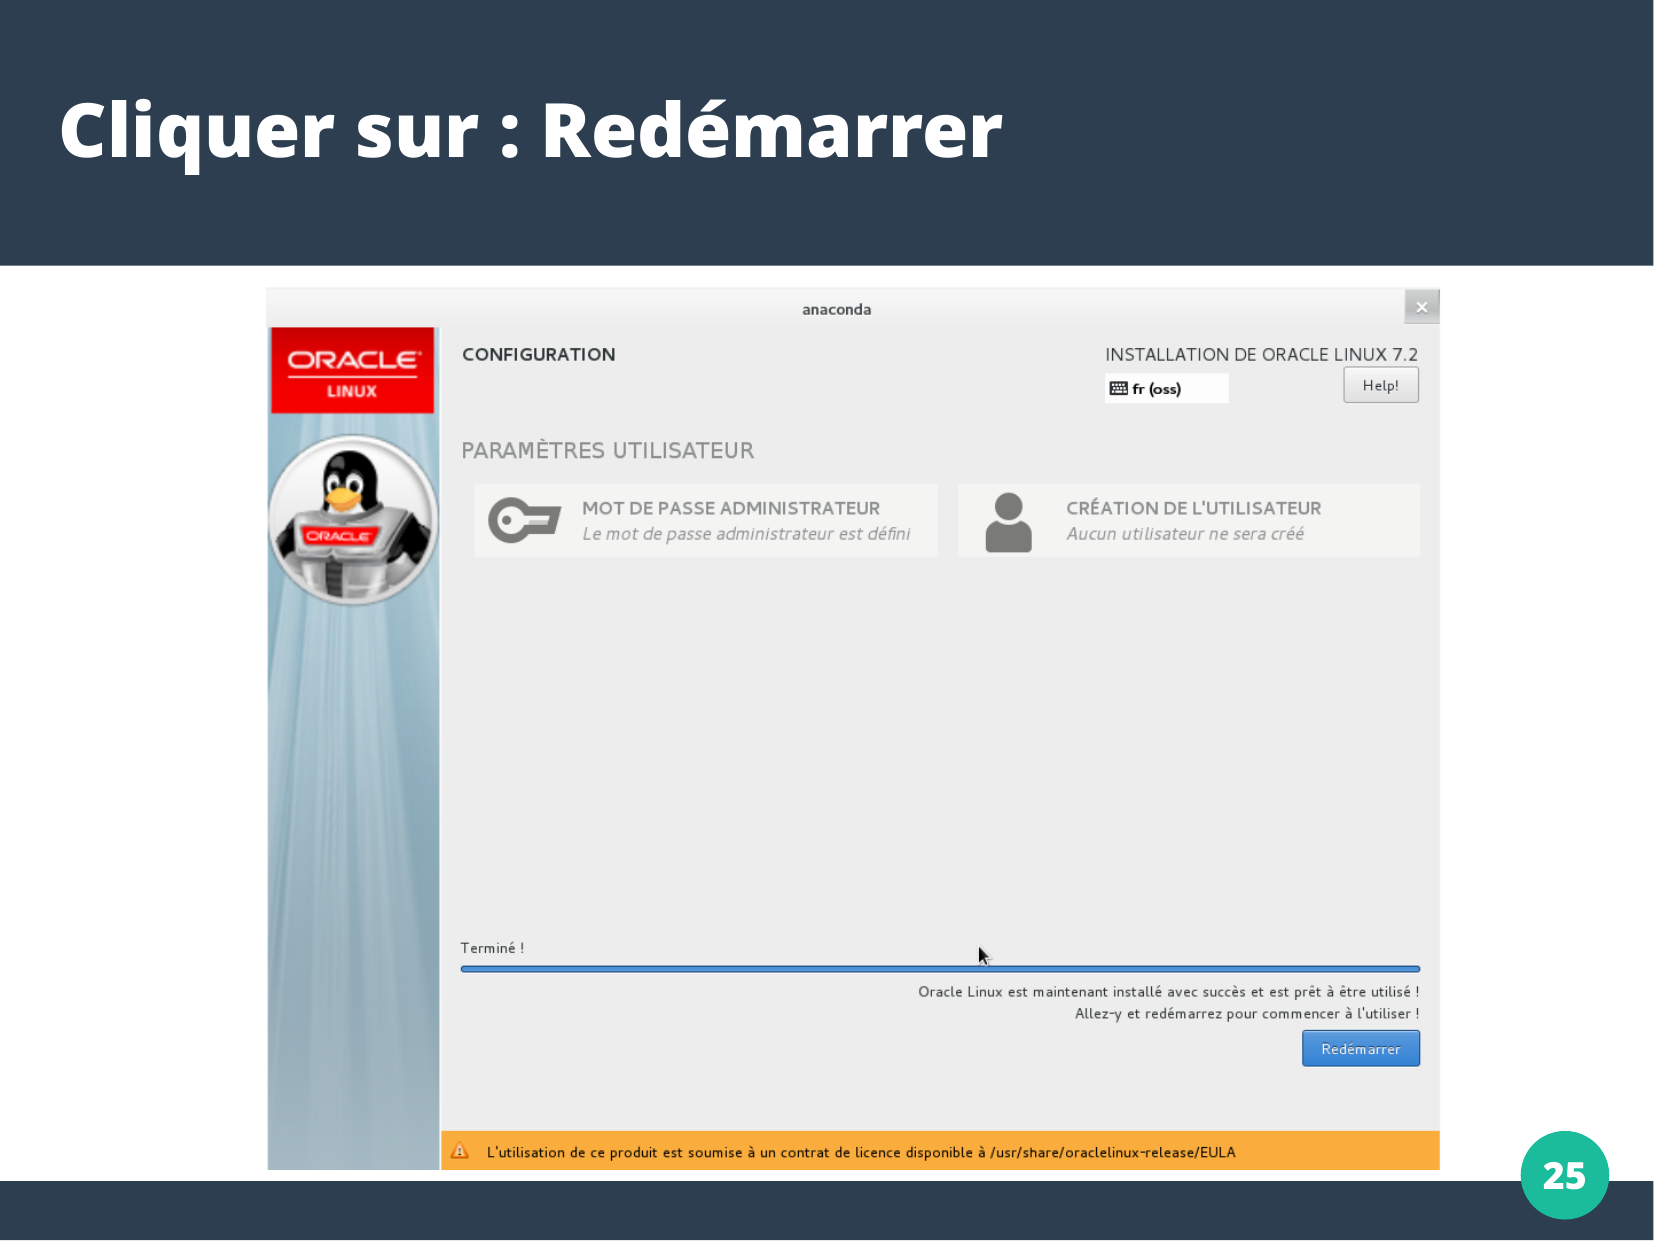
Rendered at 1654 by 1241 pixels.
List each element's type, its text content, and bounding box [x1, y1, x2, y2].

picture [266, 285, 1441, 1170]
title Cliquer sur : Redémarrer [59, 49, 1595, 207]
